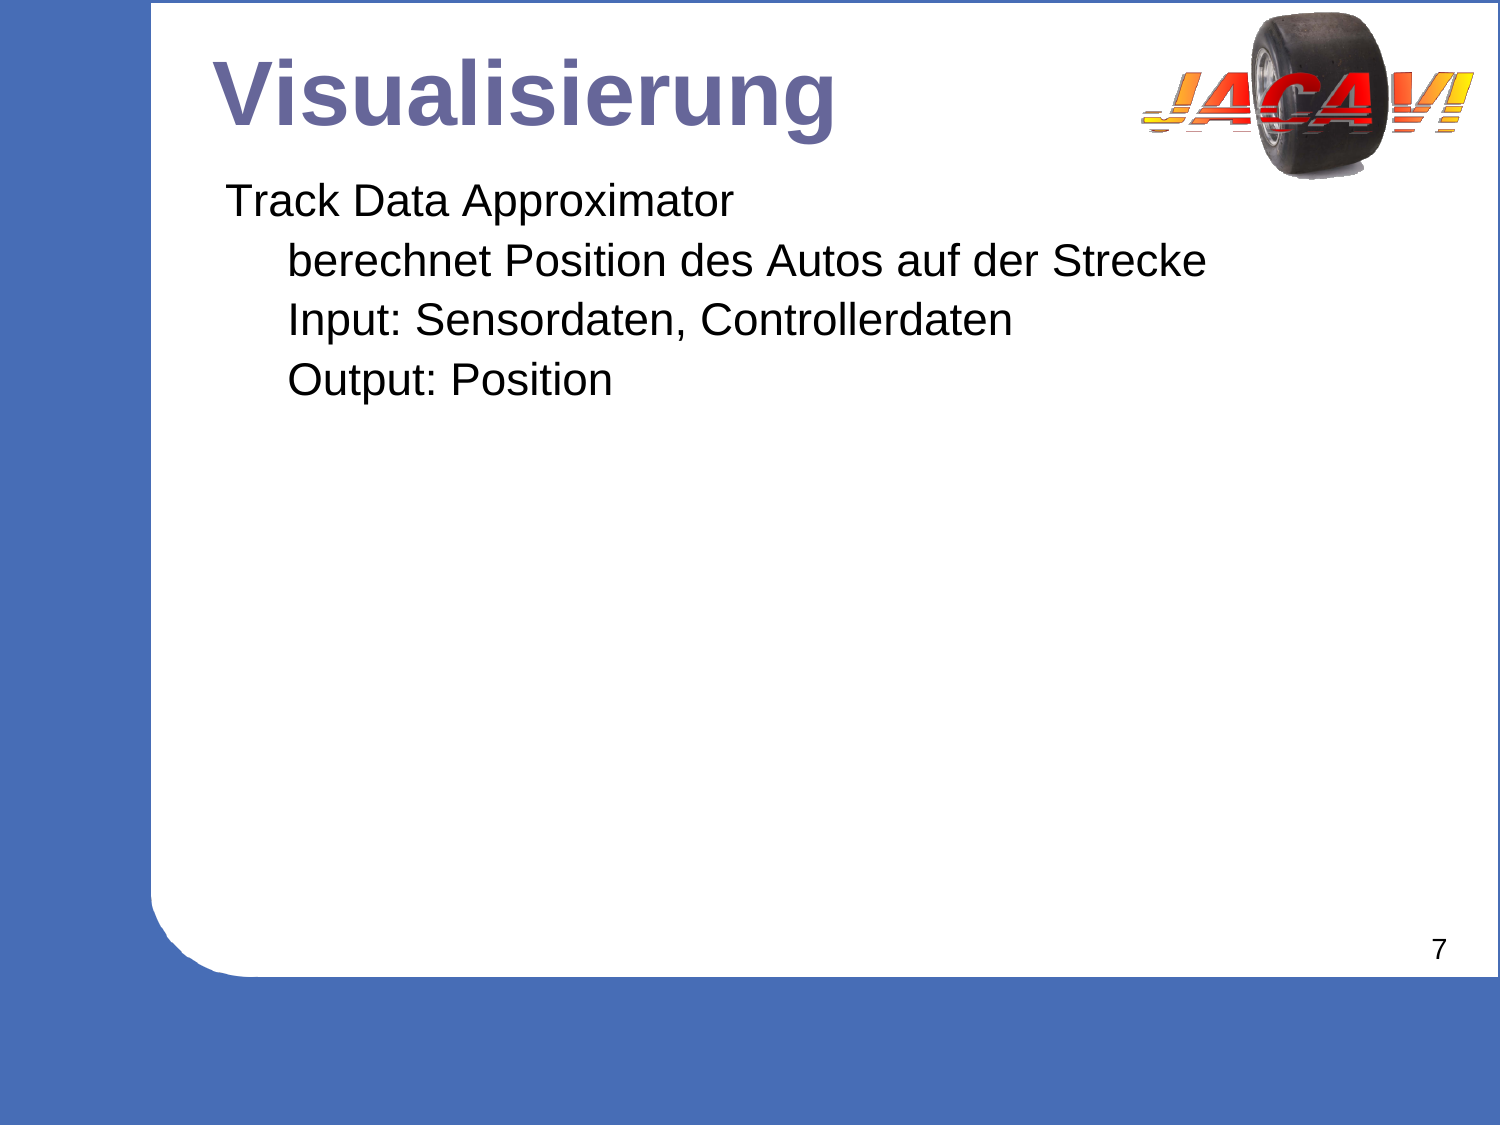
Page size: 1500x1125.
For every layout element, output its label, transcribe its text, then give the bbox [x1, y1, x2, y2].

picture [0, 0, 1500, 1125]
title Visualisierung [212, 24, 1447, 164]
list Track Data Approximator berechnet Position des Autos auf der Strecke Input: Sensordaten, Controllerdaten Output: Position [212, 174, 1448, 926]
